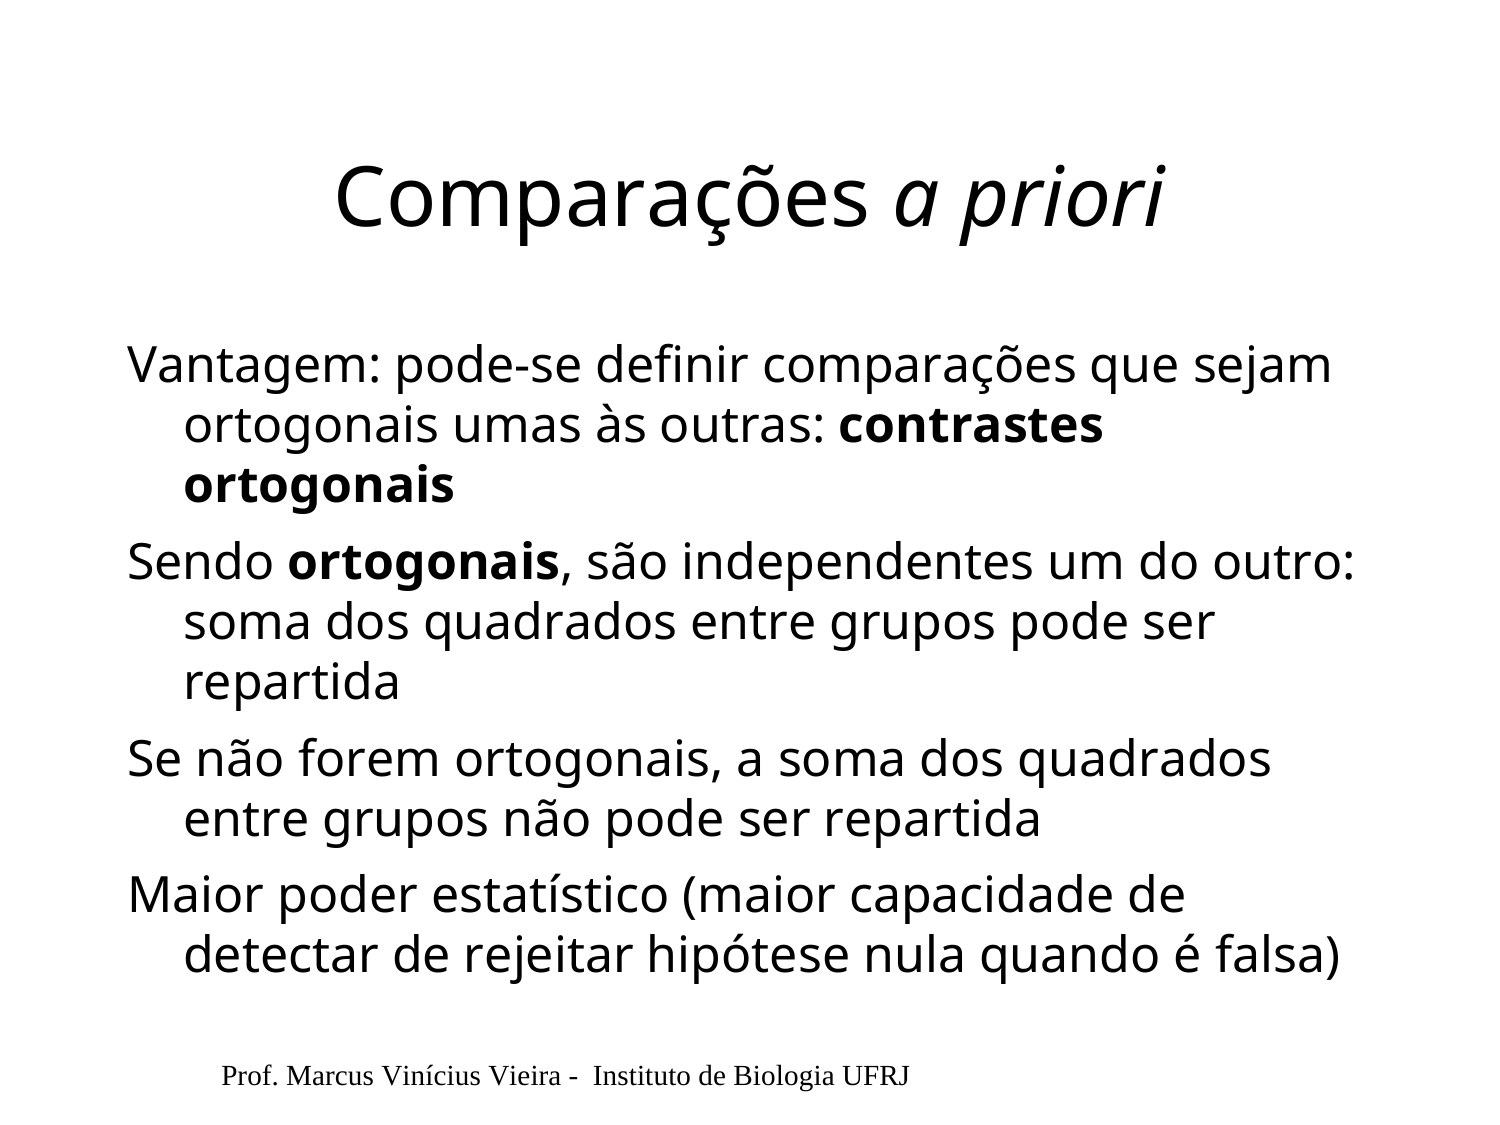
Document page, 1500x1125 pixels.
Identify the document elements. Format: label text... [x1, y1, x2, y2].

list Vantagem: pode-se definir comparações que sejam ortogonais umas às outras: contrastes ortogonais Sendo ortogonais, são independentes um do outro: soma dos quadrados entre grupos pode ser repartida Se não forem ortogonais, a soma dos quadrados entre grupos não pode ser repartida Maior poder estatístico (maior capacidade de detectar de rejeitar hipótese nula quando é falsa) [112, 324, 1387, 1000]
text_box Prof. Marcus Vinícius Vieira - Instituto de Biologia UFRJ [206, 1024, 1388, 1100]
title Comparações a priori [112, 99, 1387, 287]
